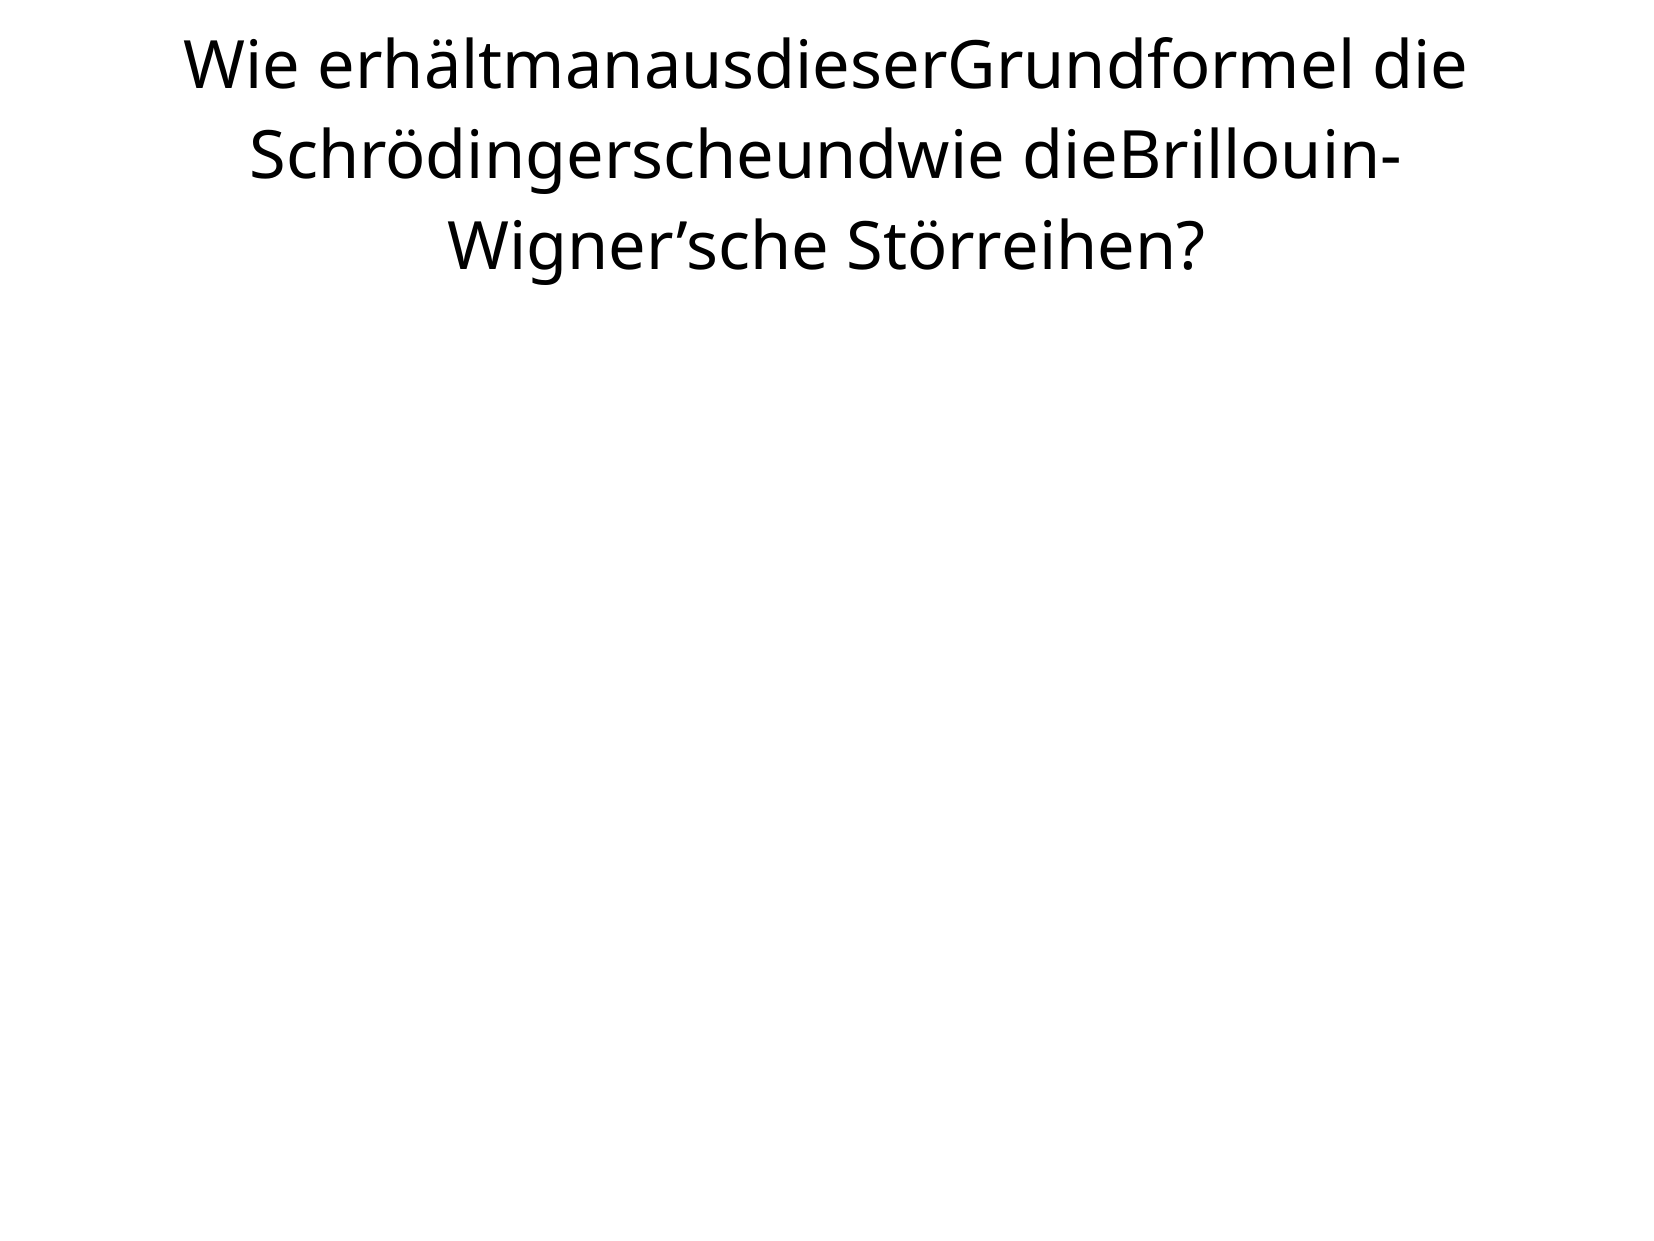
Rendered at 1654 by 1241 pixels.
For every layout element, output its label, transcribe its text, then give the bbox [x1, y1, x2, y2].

title Wie erhältmanausdieserGrundformel die Schrödingerscheundwie dieBrillouin- Wigner’sche Störreihen? [82, 19, 1571, 287]
